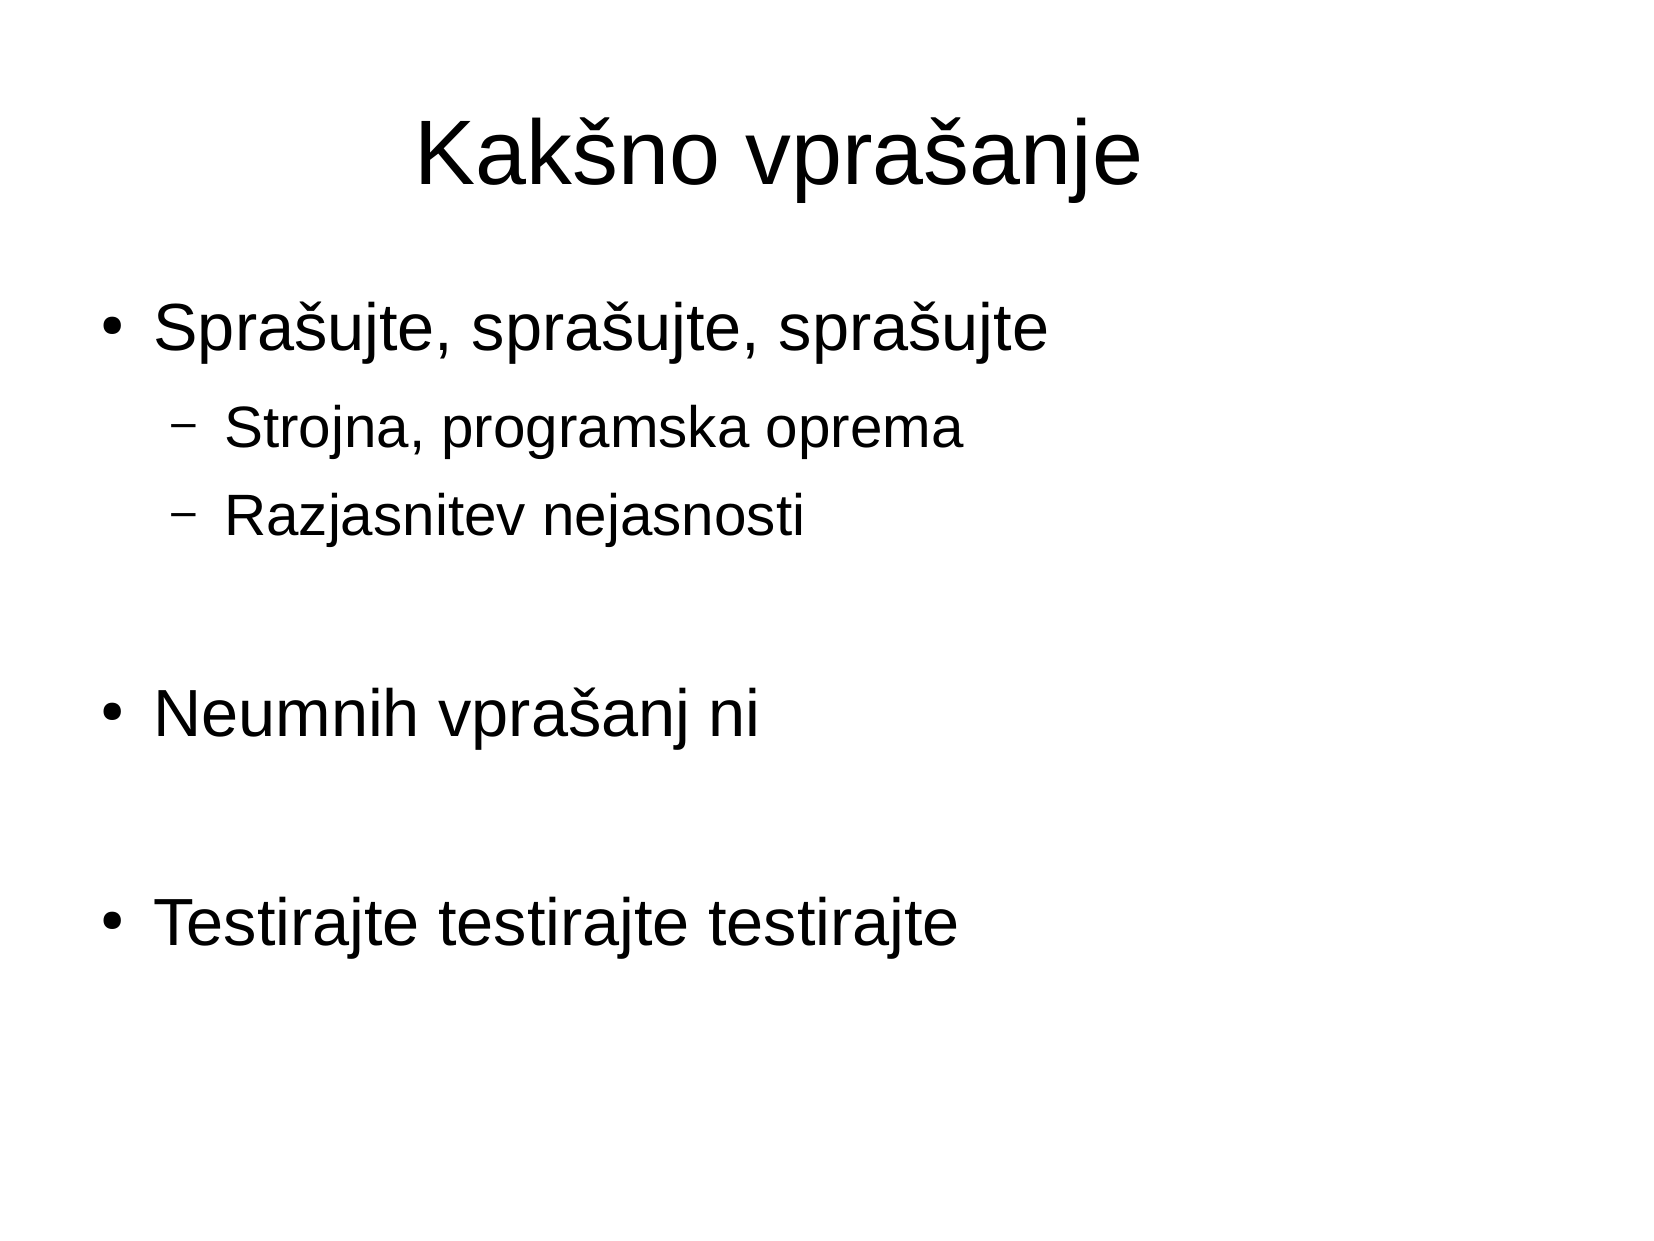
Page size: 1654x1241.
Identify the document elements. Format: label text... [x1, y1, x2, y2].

list Sprašujte, sprašujte, sprašujte Strojna, programska oprema Razjasnitev nejasnosti Neumnih vprašanj ni Testirajte testirajte testirajte [82, 290, 1571, 1010]
title Kakšno vprašanje [82, 49, 1571, 257]
